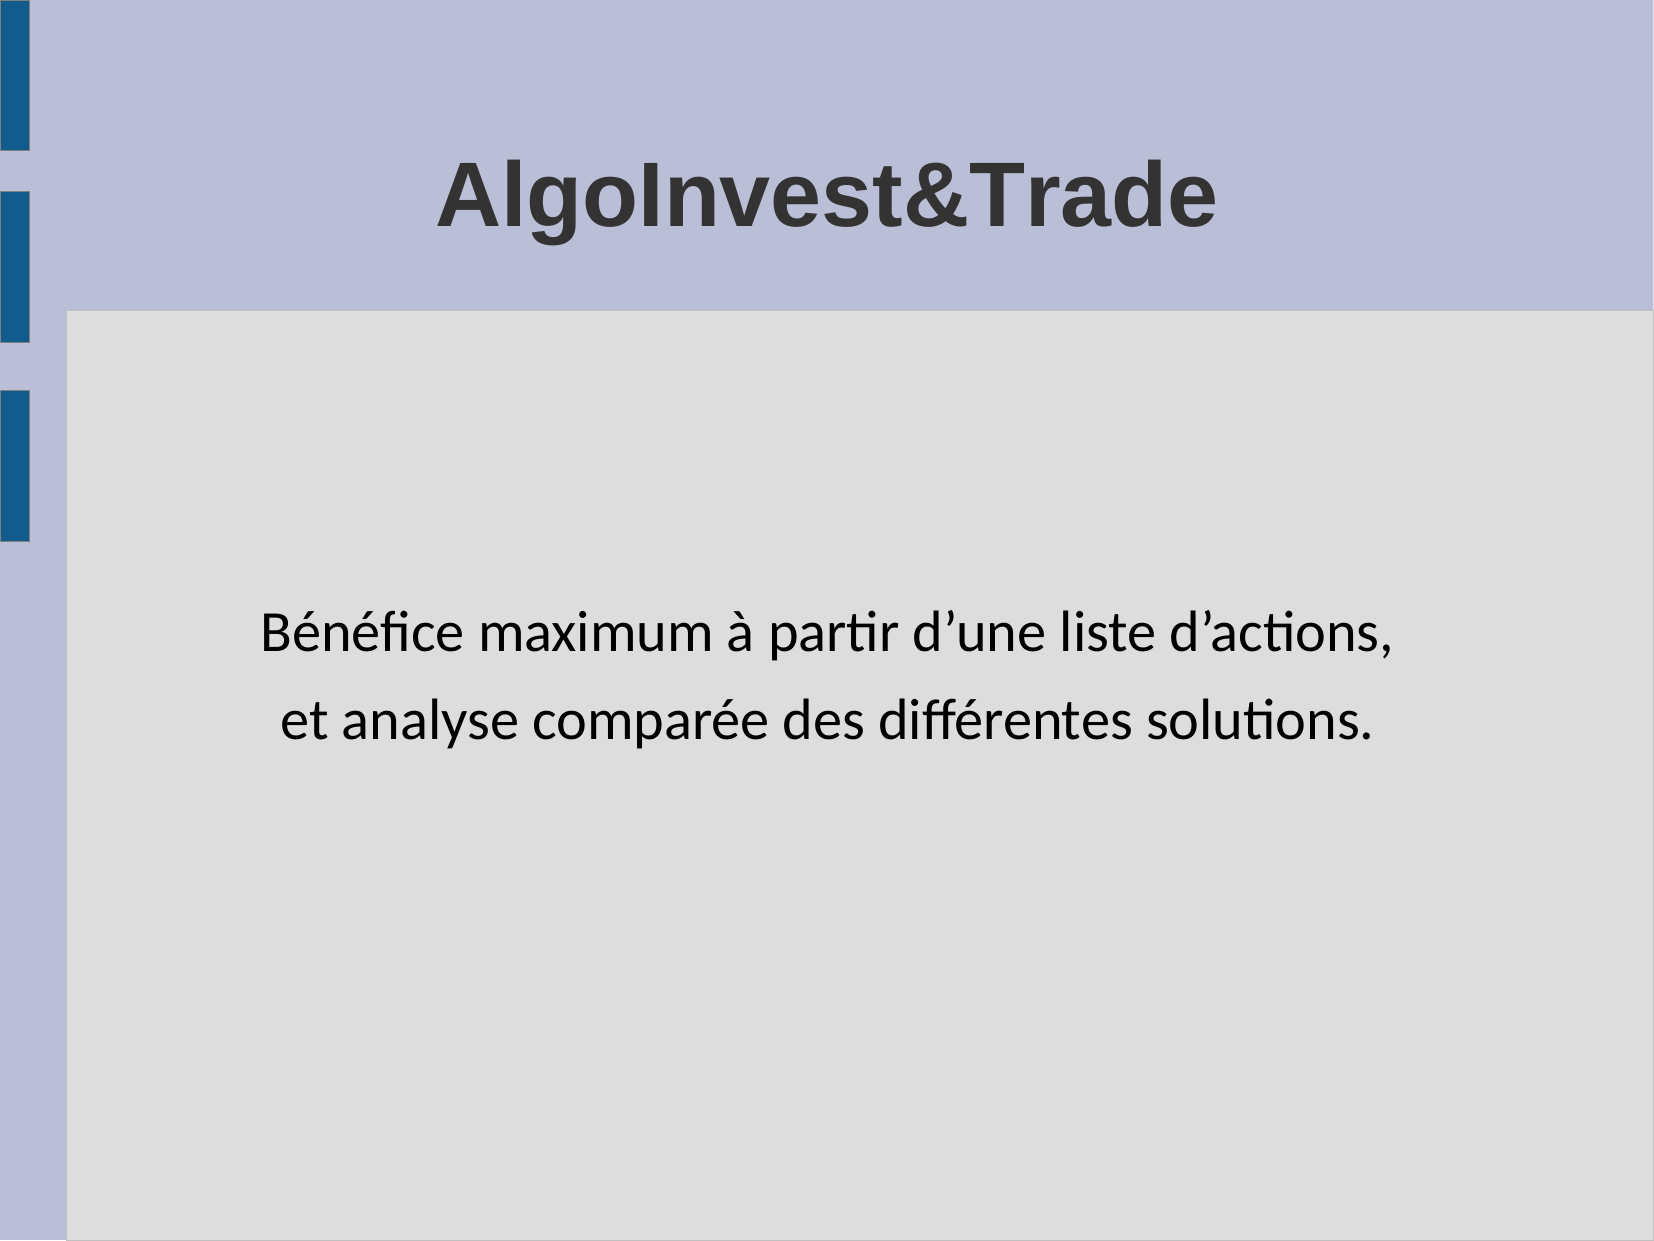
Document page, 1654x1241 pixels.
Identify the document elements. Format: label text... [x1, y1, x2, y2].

title AlgoInvest&Trade [121, 91, 1534, 299]
list Bénéfice maximum à partir d’une liste d’actions, et analyse comparée des différentes solutions. [121, 344, 1534, 1127]
